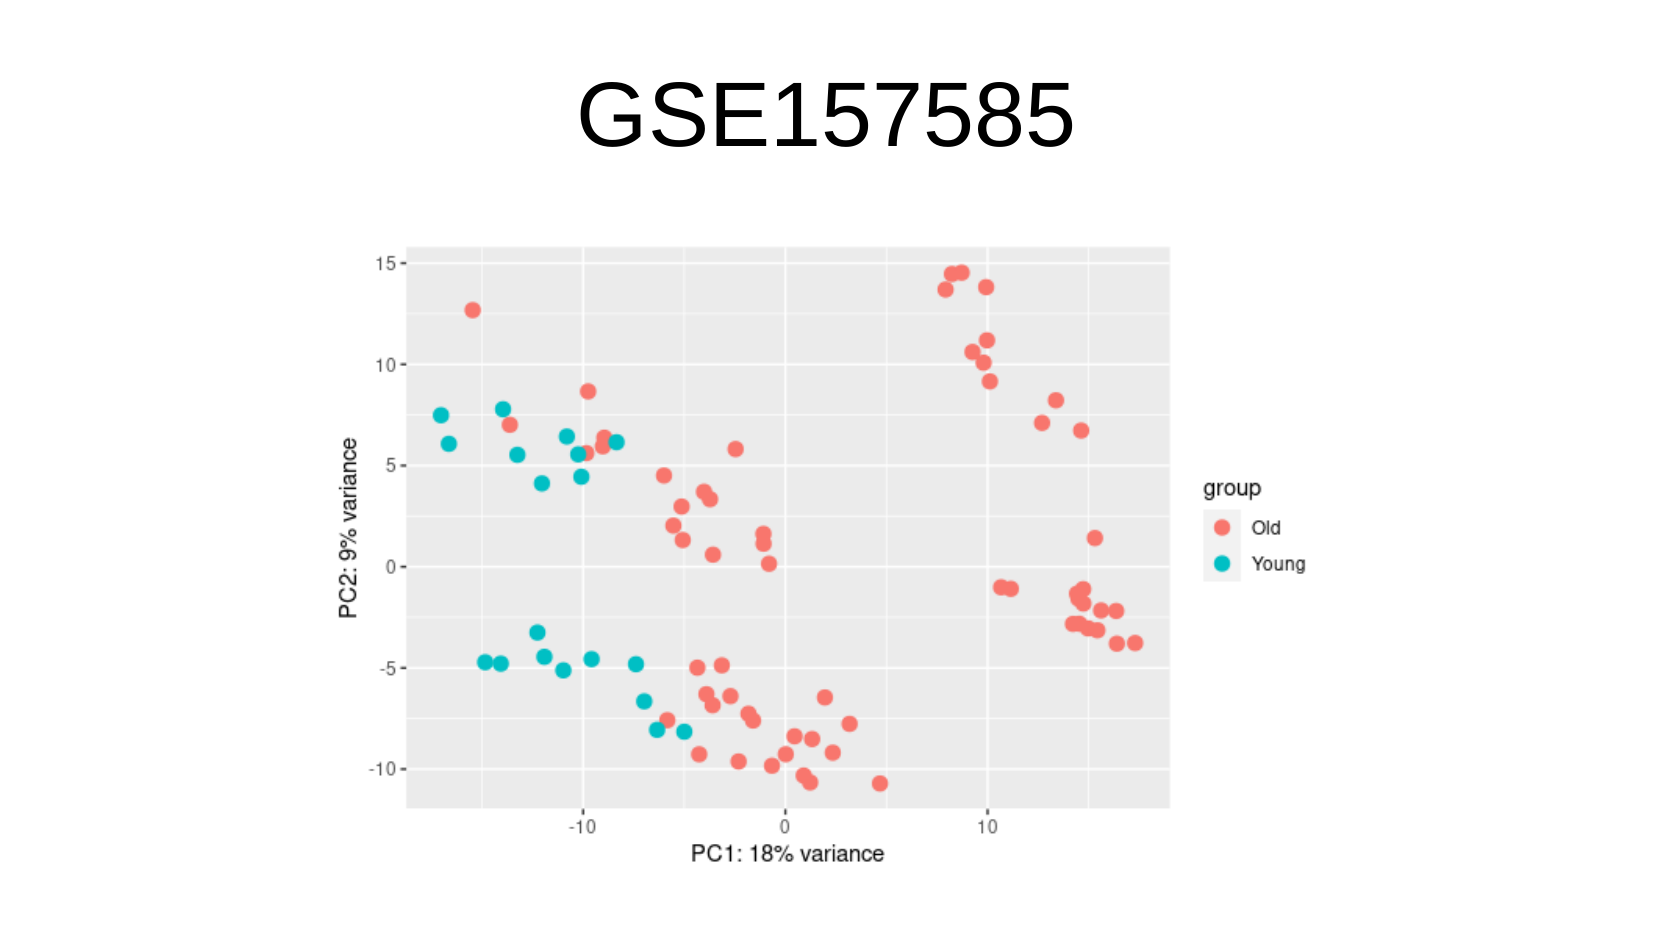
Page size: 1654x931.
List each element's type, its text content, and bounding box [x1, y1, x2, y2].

title GSE157585 [82, 37, 1571, 193]
picture [308, 236, 1349, 879]
